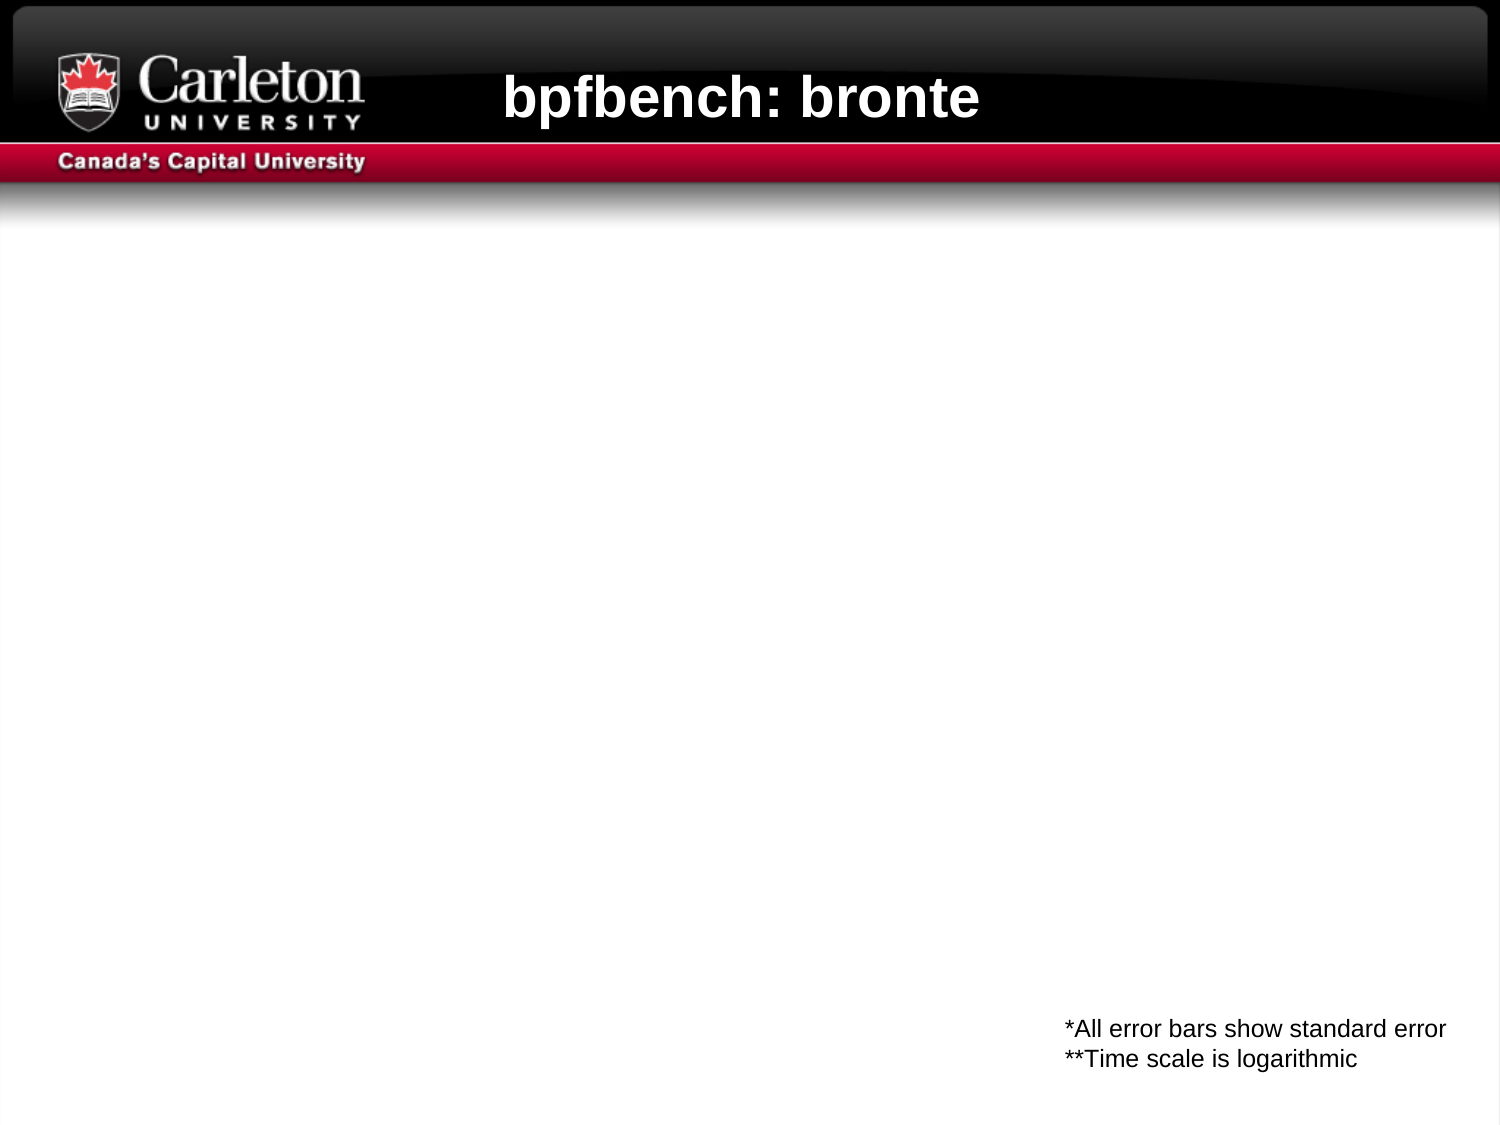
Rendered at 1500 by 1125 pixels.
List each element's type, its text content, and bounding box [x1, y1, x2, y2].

title bpfbench: bronte [487, 37, 1438, 150]
text_box *All error bars show standard error **Time scale is logarithmic [1050, 1005, 1471, 1080]
picture [0, 0, 1500, 1125]
